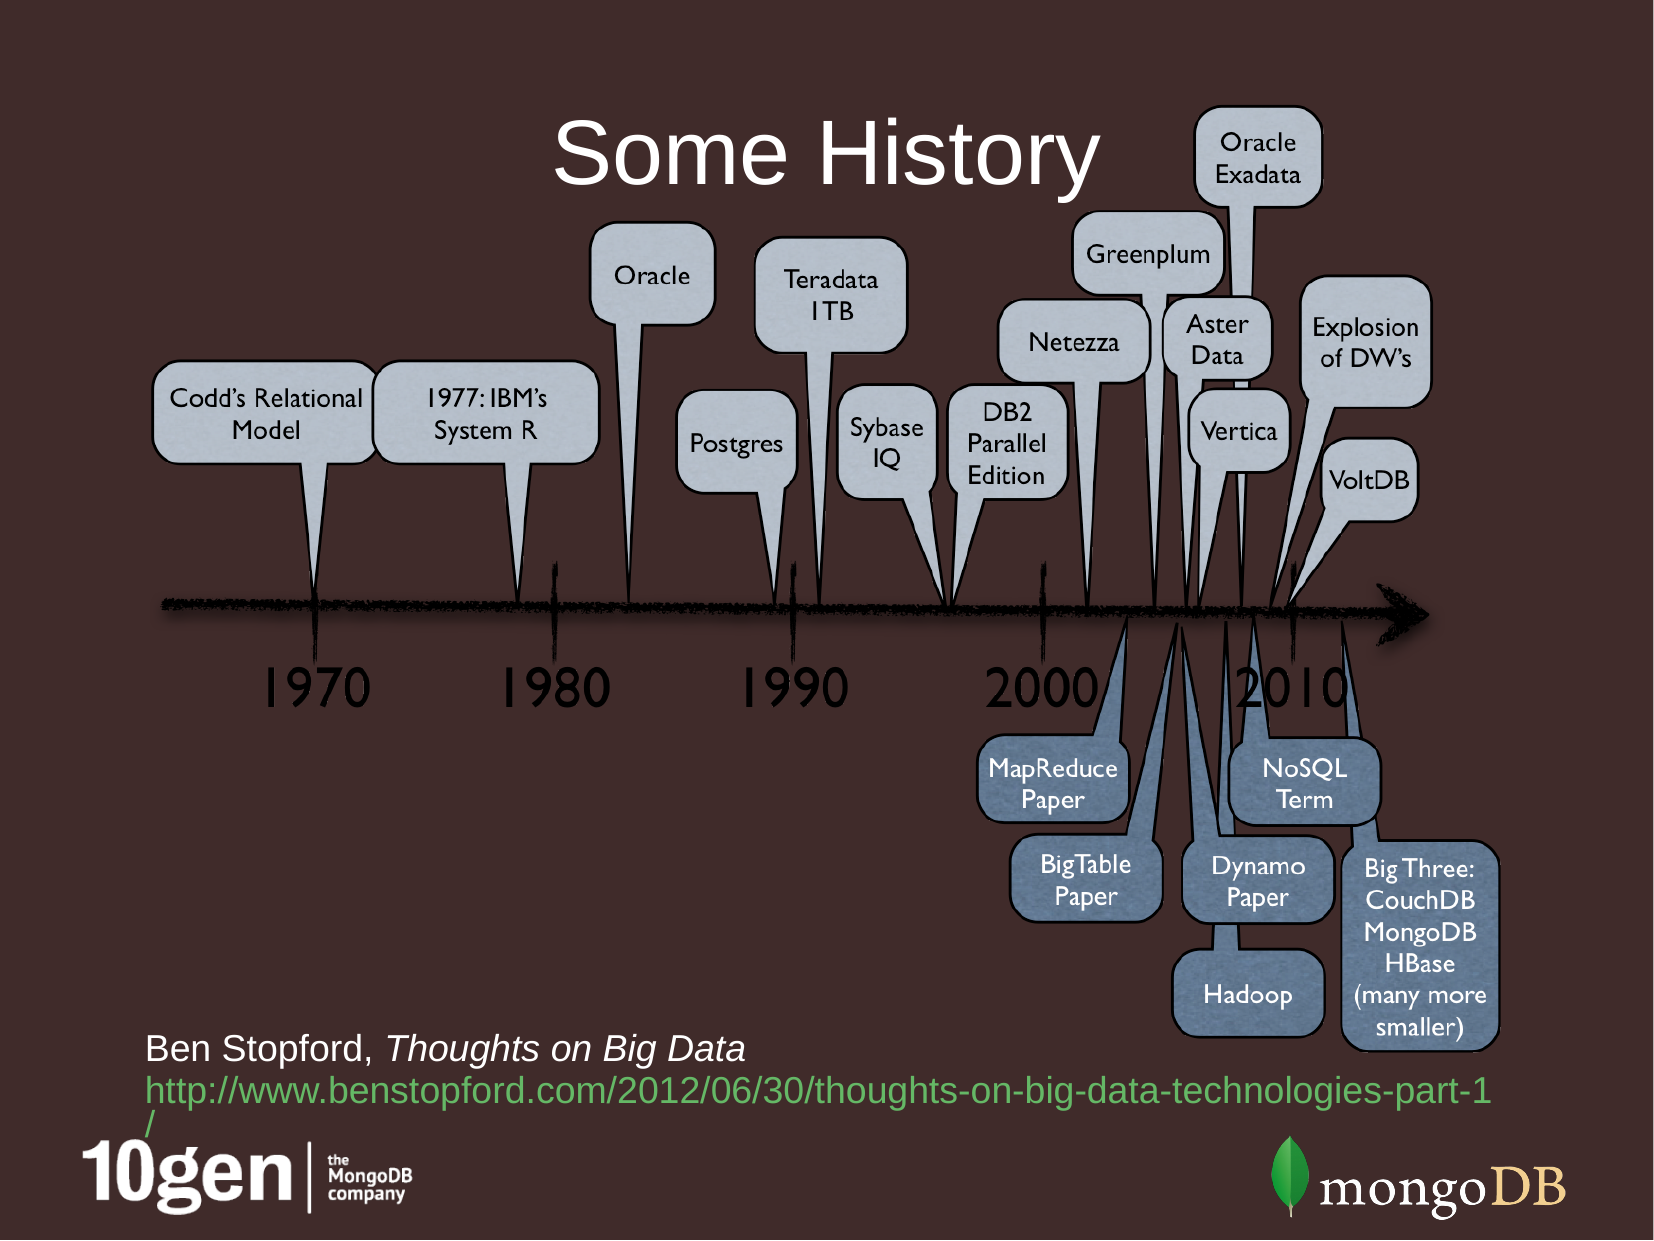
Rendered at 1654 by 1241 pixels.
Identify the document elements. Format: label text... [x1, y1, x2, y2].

picture [82, 1139, 413, 1215]
picture [1260, 1124, 1576, 1230]
text_box Ben Stopford, Thoughts on Big Data http://www.benstopford.com/2012/06/30/thoughts-on-big-data-technologies-part-1/ [130, 1020, 1511, 1126]
picture [150, 104, 1501, 1020]
title Some History [82, 49, 1571, 257]
